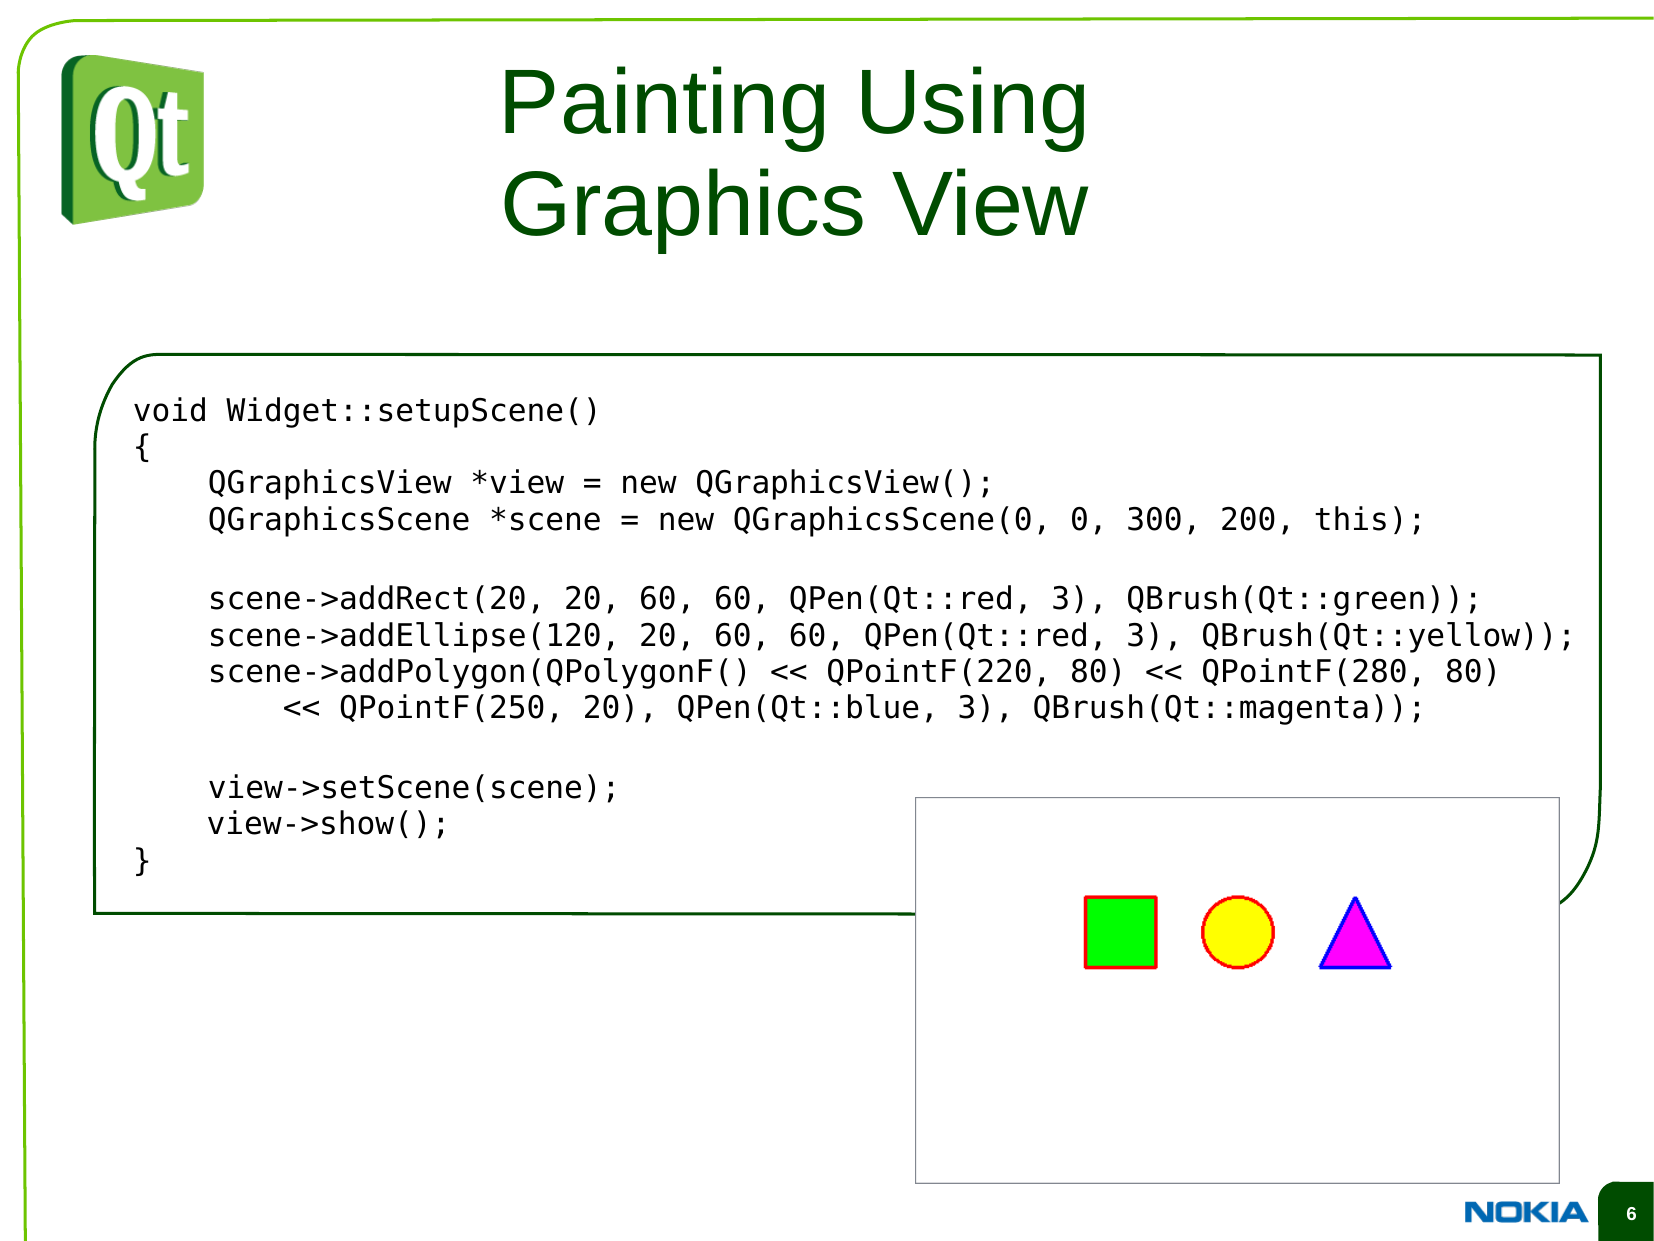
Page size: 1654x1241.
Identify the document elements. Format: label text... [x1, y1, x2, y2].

picture [61, 55, 204, 225]
picture [1465, 1201, 1589, 1223]
picture [915, 797, 1560, 1184]
text_box void Widget::setupScene() { QGraphicsView *view = new QGraphicsView(); QGraphicsScene *scene = new QGraphicsScene(0, 0, 300, 200, this); scene->addRect(20, 20, 60, 60, QPen(Qt::red, 3), QBrush(Qt::green)); scene->addEllipse(120, 20, 60, 60, QPen(Qt::red, 3), QBrush(Qt::yellow)); scene->addPolygon(QPolygonF() << QPointF(220, 80) << QPointF(280, 80) << QPointF(250, 20), QPen(Qt::blue, 3), QBrush(Qt::magenta)); view->setScene(scene); view->show(); } [118, 385, 1595, 886]
title Painting Using Graphics View [257, 50, 1333, 256]
